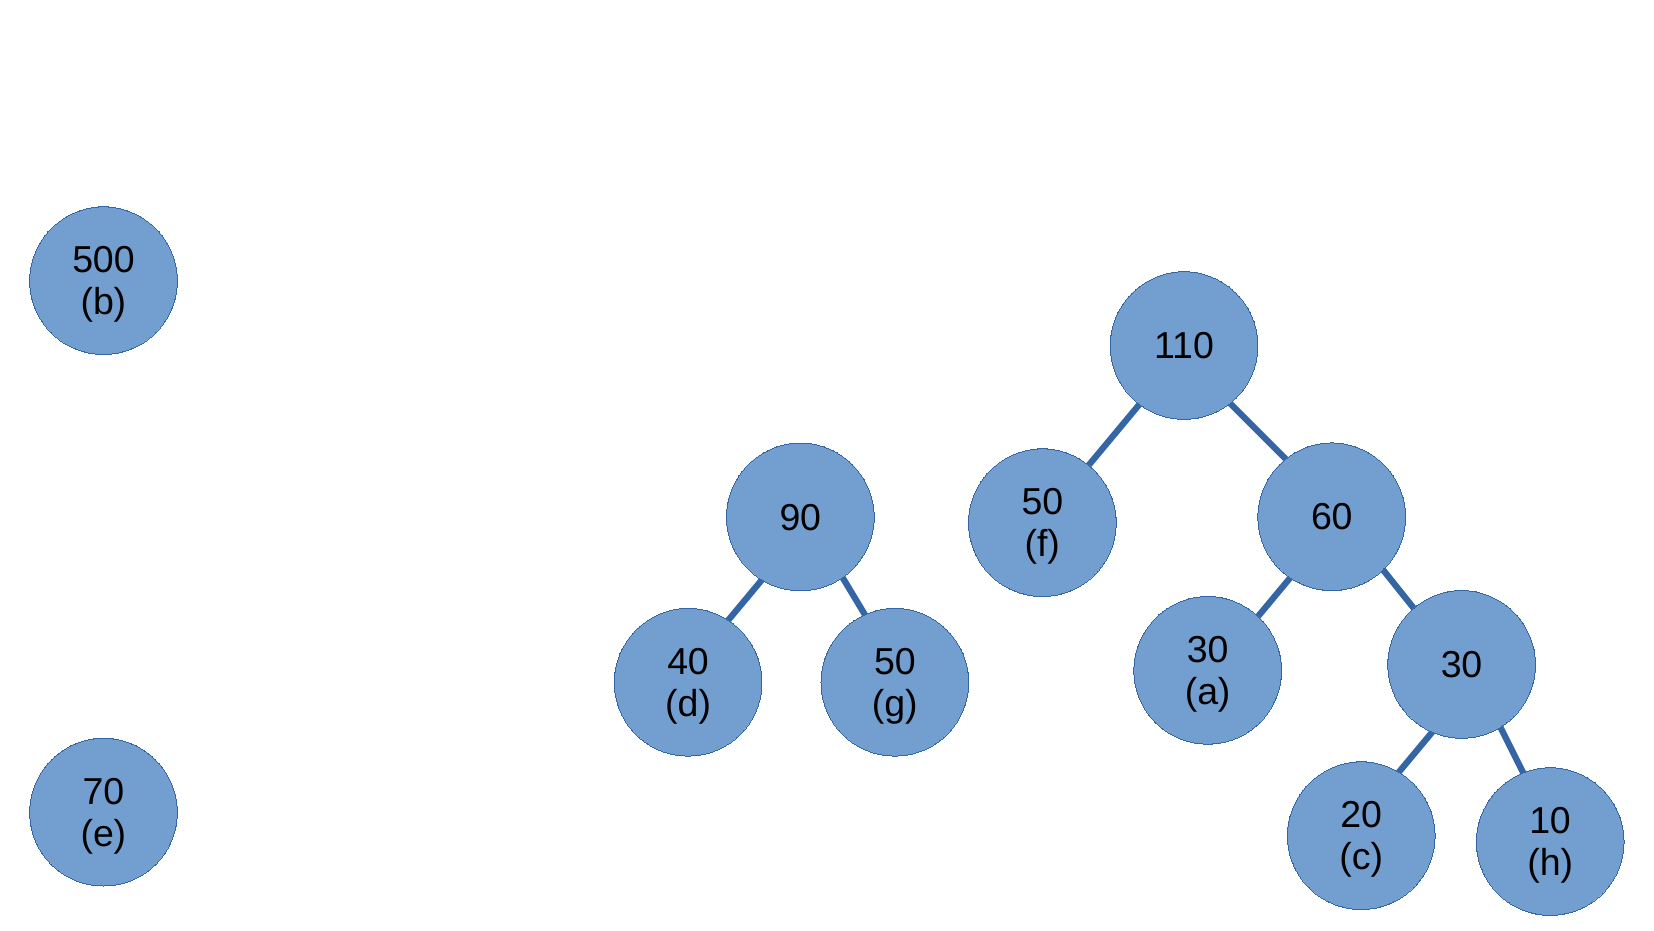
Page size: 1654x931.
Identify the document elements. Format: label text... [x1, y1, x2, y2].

text_box 40 (d) [614, 608, 762, 757]
text_box 50 (g) [820, 608, 969, 757]
text_box 90 [726, 443, 875, 591]
text_box 30 [1387, 590, 1536, 739]
text_box 70 (e) [29, 738, 178, 887]
text_box 110 [1110, 271, 1258, 420]
text_box 30 (a) [1133, 596, 1282, 745]
text_box 60 [1257, 442, 1406, 591]
text_box 20 (c) [1287, 761, 1436, 910]
text_box 500 (b) [29, 206, 178, 355]
text_box 50 (f) [968, 448, 1117, 597]
text_box 10 (h) [1476, 767, 1625, 916]
